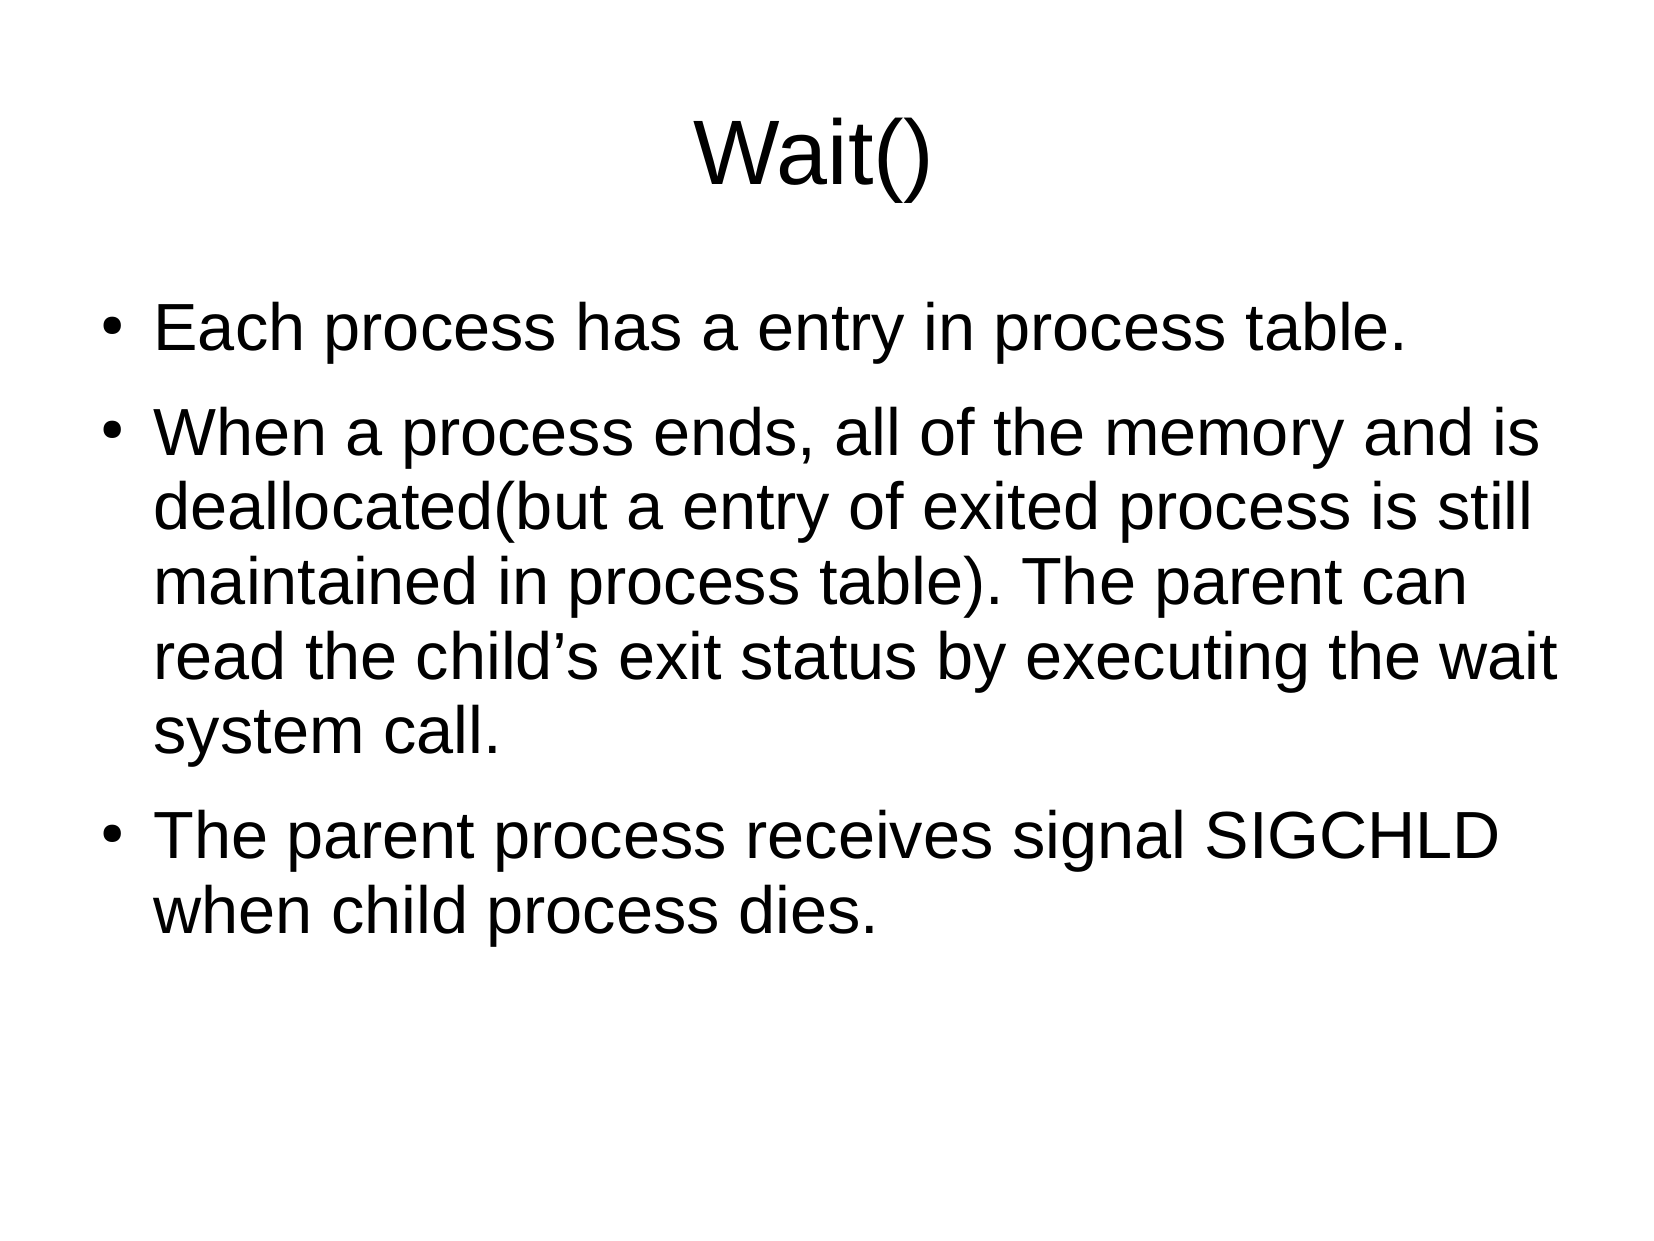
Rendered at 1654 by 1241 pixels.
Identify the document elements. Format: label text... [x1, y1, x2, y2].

title Wait() [82, 49, 1571, 257]
list Each process has a entry in process table. When a process ends, all of the memory and is deallocated(but a entry of exited process is still maintained in process table). The parent can read the child’s exit status by executing the wait system call. The parent process receives signal SIGCHLD when child process dies. [82, 290, 1571, 1010]
